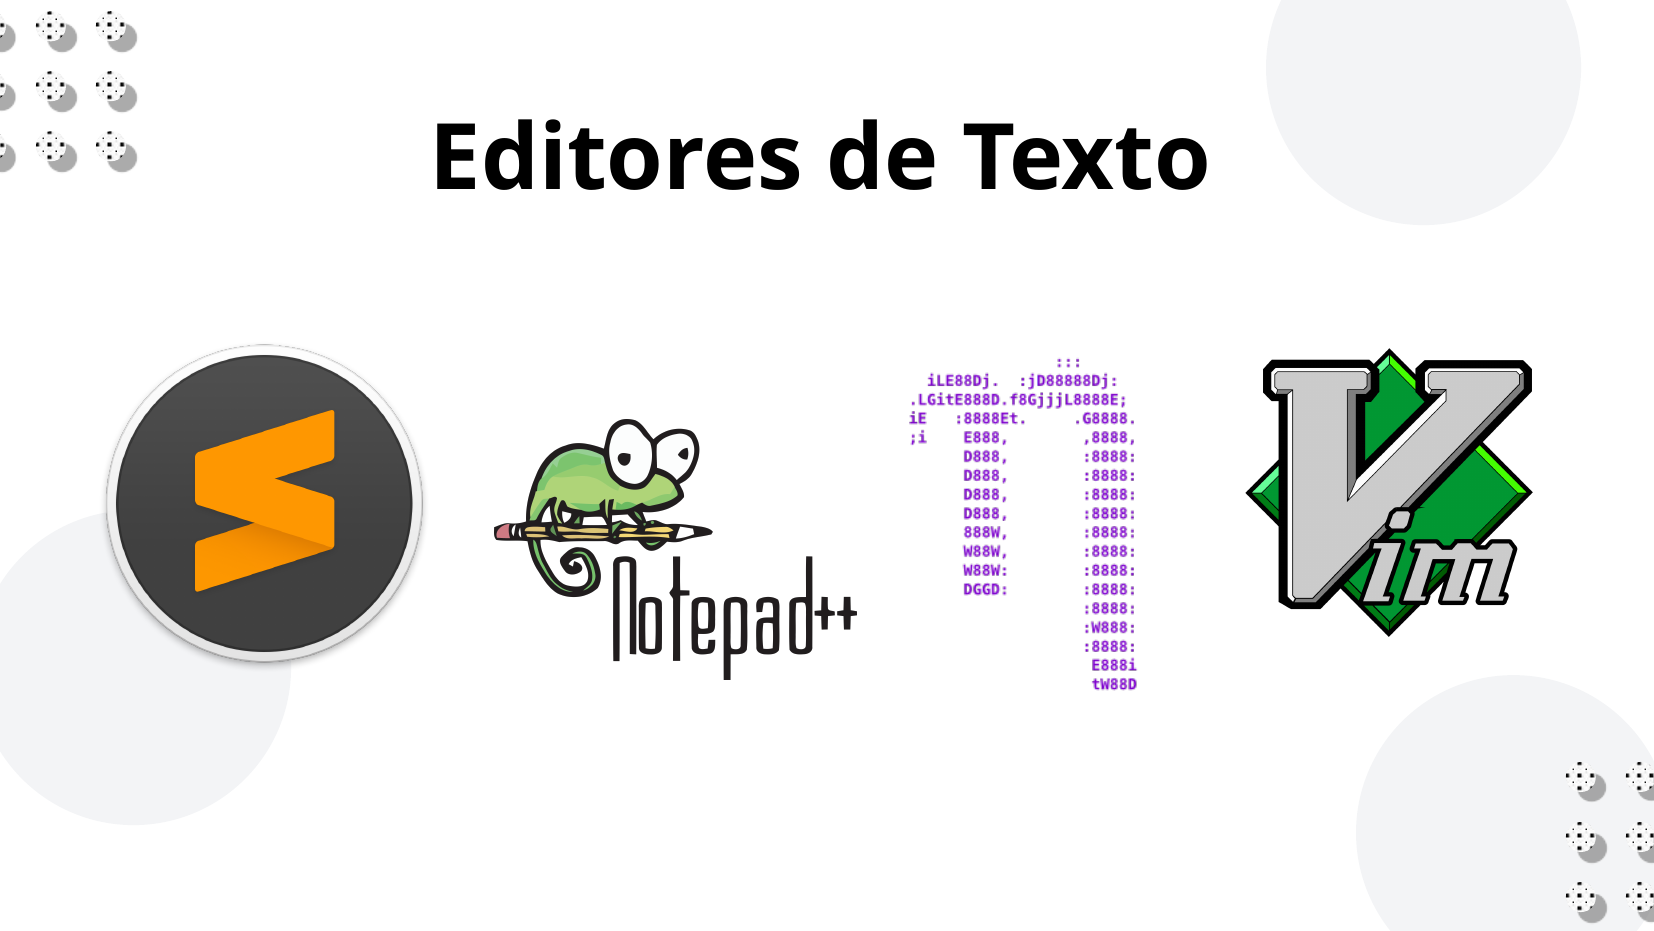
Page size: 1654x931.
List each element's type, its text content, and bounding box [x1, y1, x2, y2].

picture [494, 276, 1654, 709]
picture [86, 324, 443, 682]
picture [1625, 881, 1654, 912]
picture [1625, 761, 1654, 792]
picture [35, 71, 66, 102]
picture [1625, 821, 1654, 853]
picture [0, 134, 7, 159]
picture [1565, 761, 1596, 793]
title Editores de Texto [76, 76, 1565, 233]
picture [1565, 821, 1596, 853]
picture [1565, 882, 1596, 913]
picture [35, 131, 67, 162]
picture [0, 74, 6, 99]
picture [0, 14, 6, 39]
picture [99, 71, 122, 76]
picture [95, 11, 126, 42]
picture [35, 11, 66, 42]
